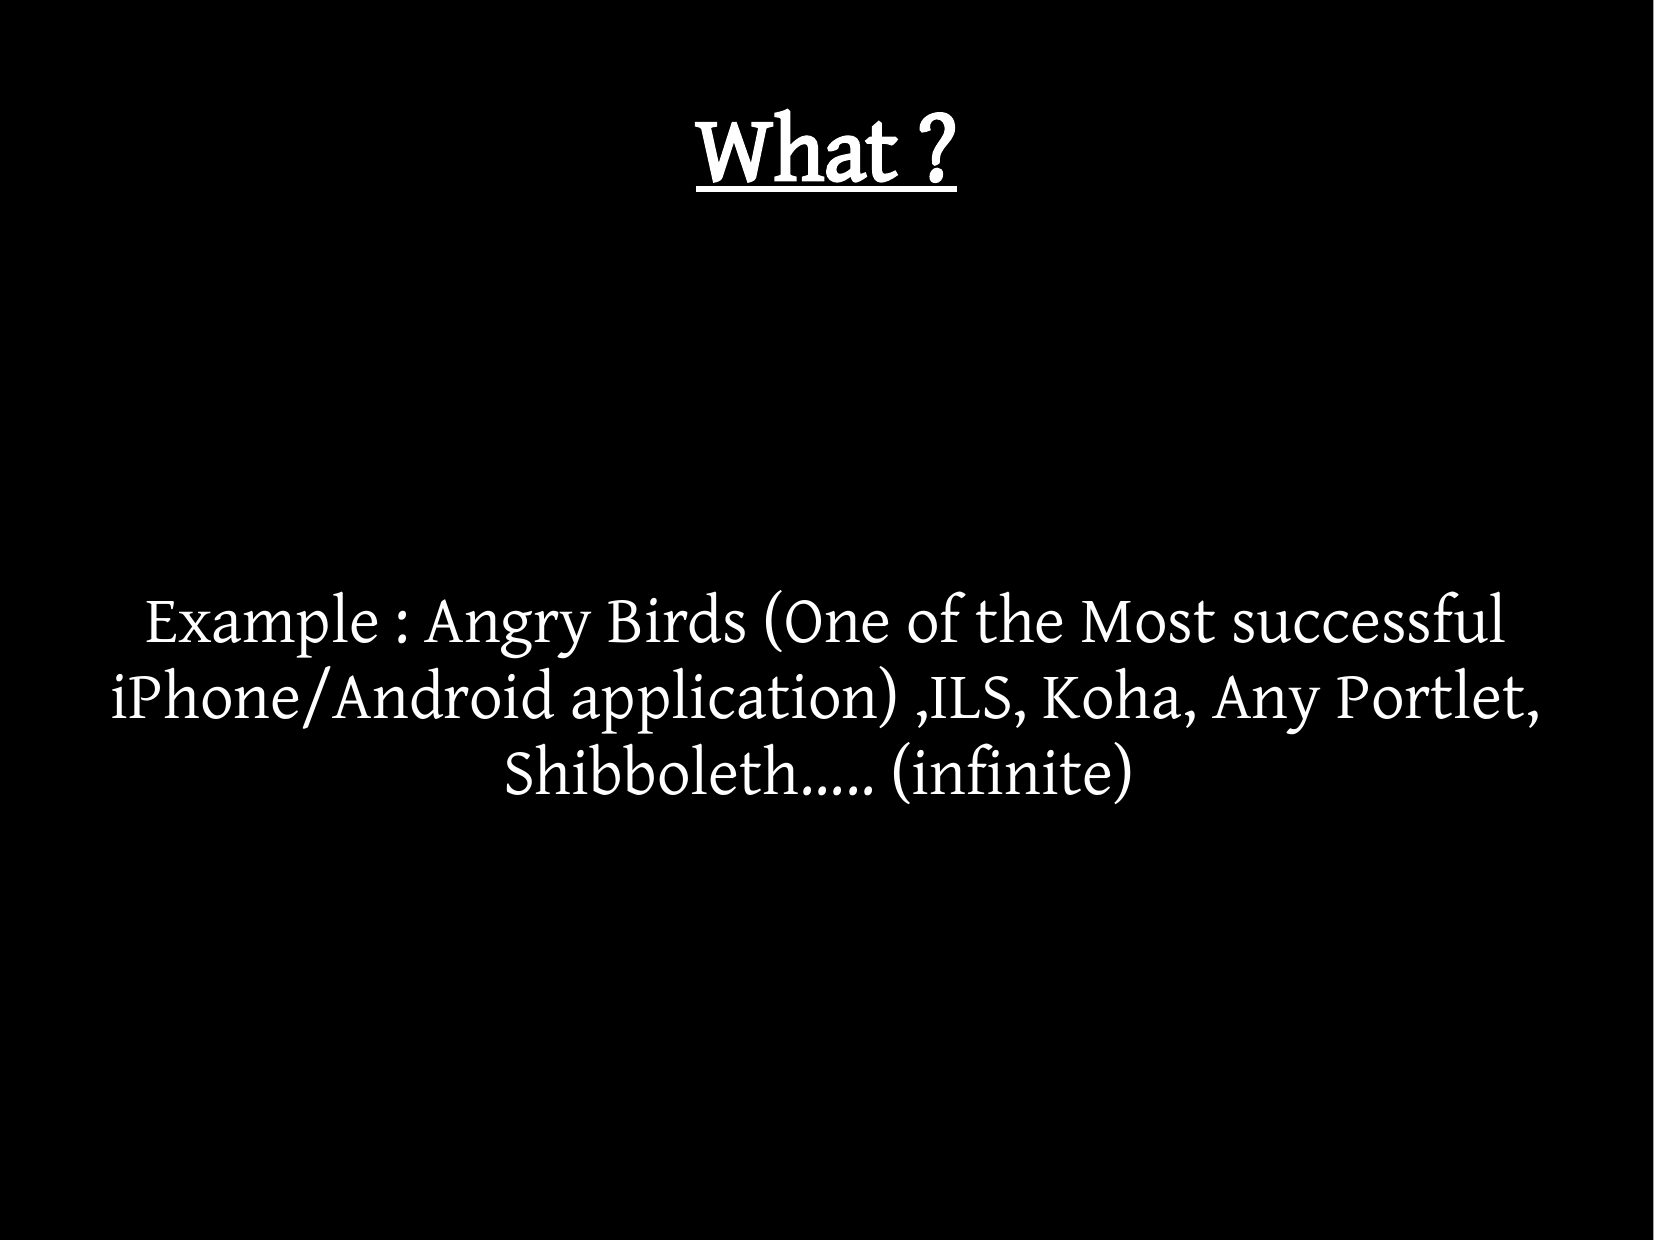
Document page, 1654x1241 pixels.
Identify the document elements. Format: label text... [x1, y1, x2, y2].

title What ? [82, 49, 1571, 257]
subtitle Example : Angry Birds (One of the Most successful iPhone/Android application) ,ILS, Koha, Any Portlet, Shibboleth..... (infinite) [82, 290, 1571, 1109]
